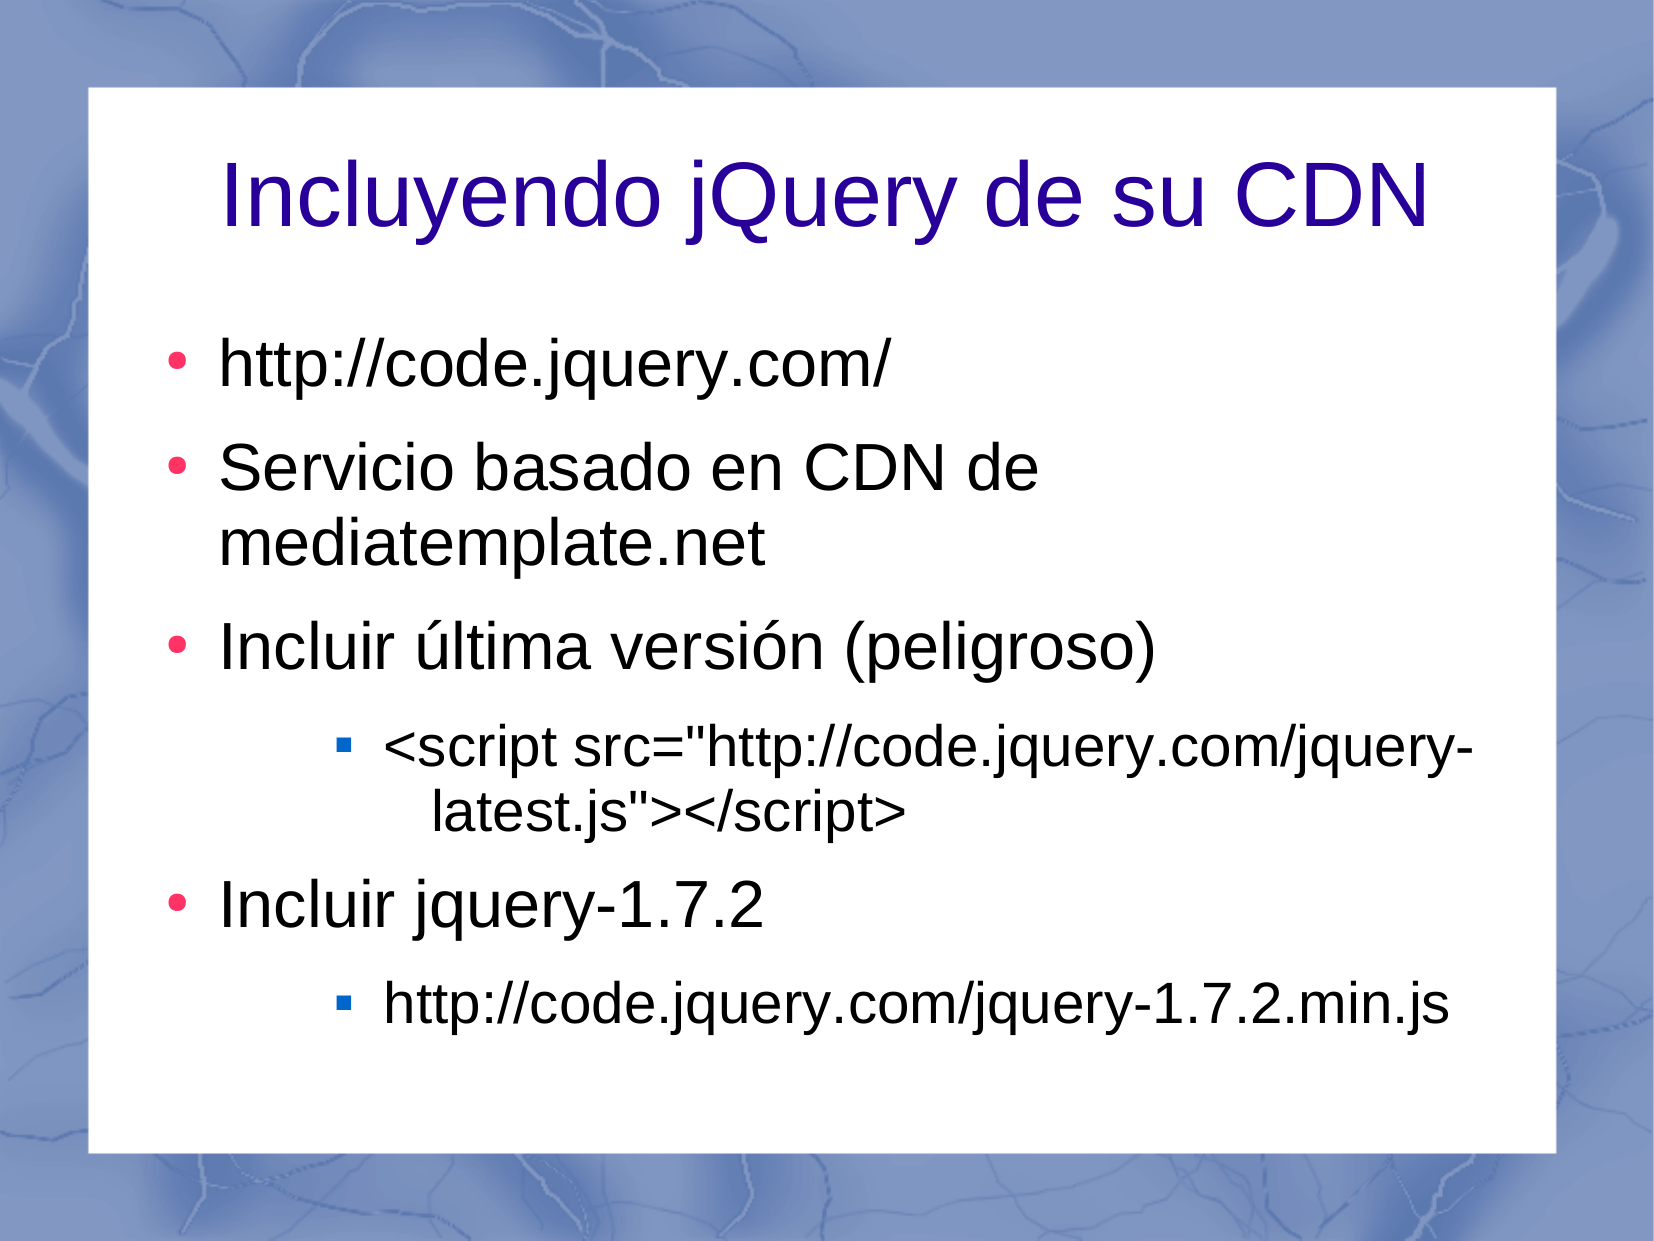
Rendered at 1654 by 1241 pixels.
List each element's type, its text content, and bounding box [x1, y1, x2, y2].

title Incluyendo jQuery de su CDN [118, 90, 1536, 298]
list http://code.jquery.com/ Servicio basado en CDN de mediatemplate.net Incluir última versión (peligroso) <script src="http://code.jquery.com/jquery-latest.js"></script> Incluir jquery-1.7.2 http://code.jquery.com/jquery-1.7.2.min.js [147, 325, 1506, 1145]
picture [0, 0, 1654, 1241]
